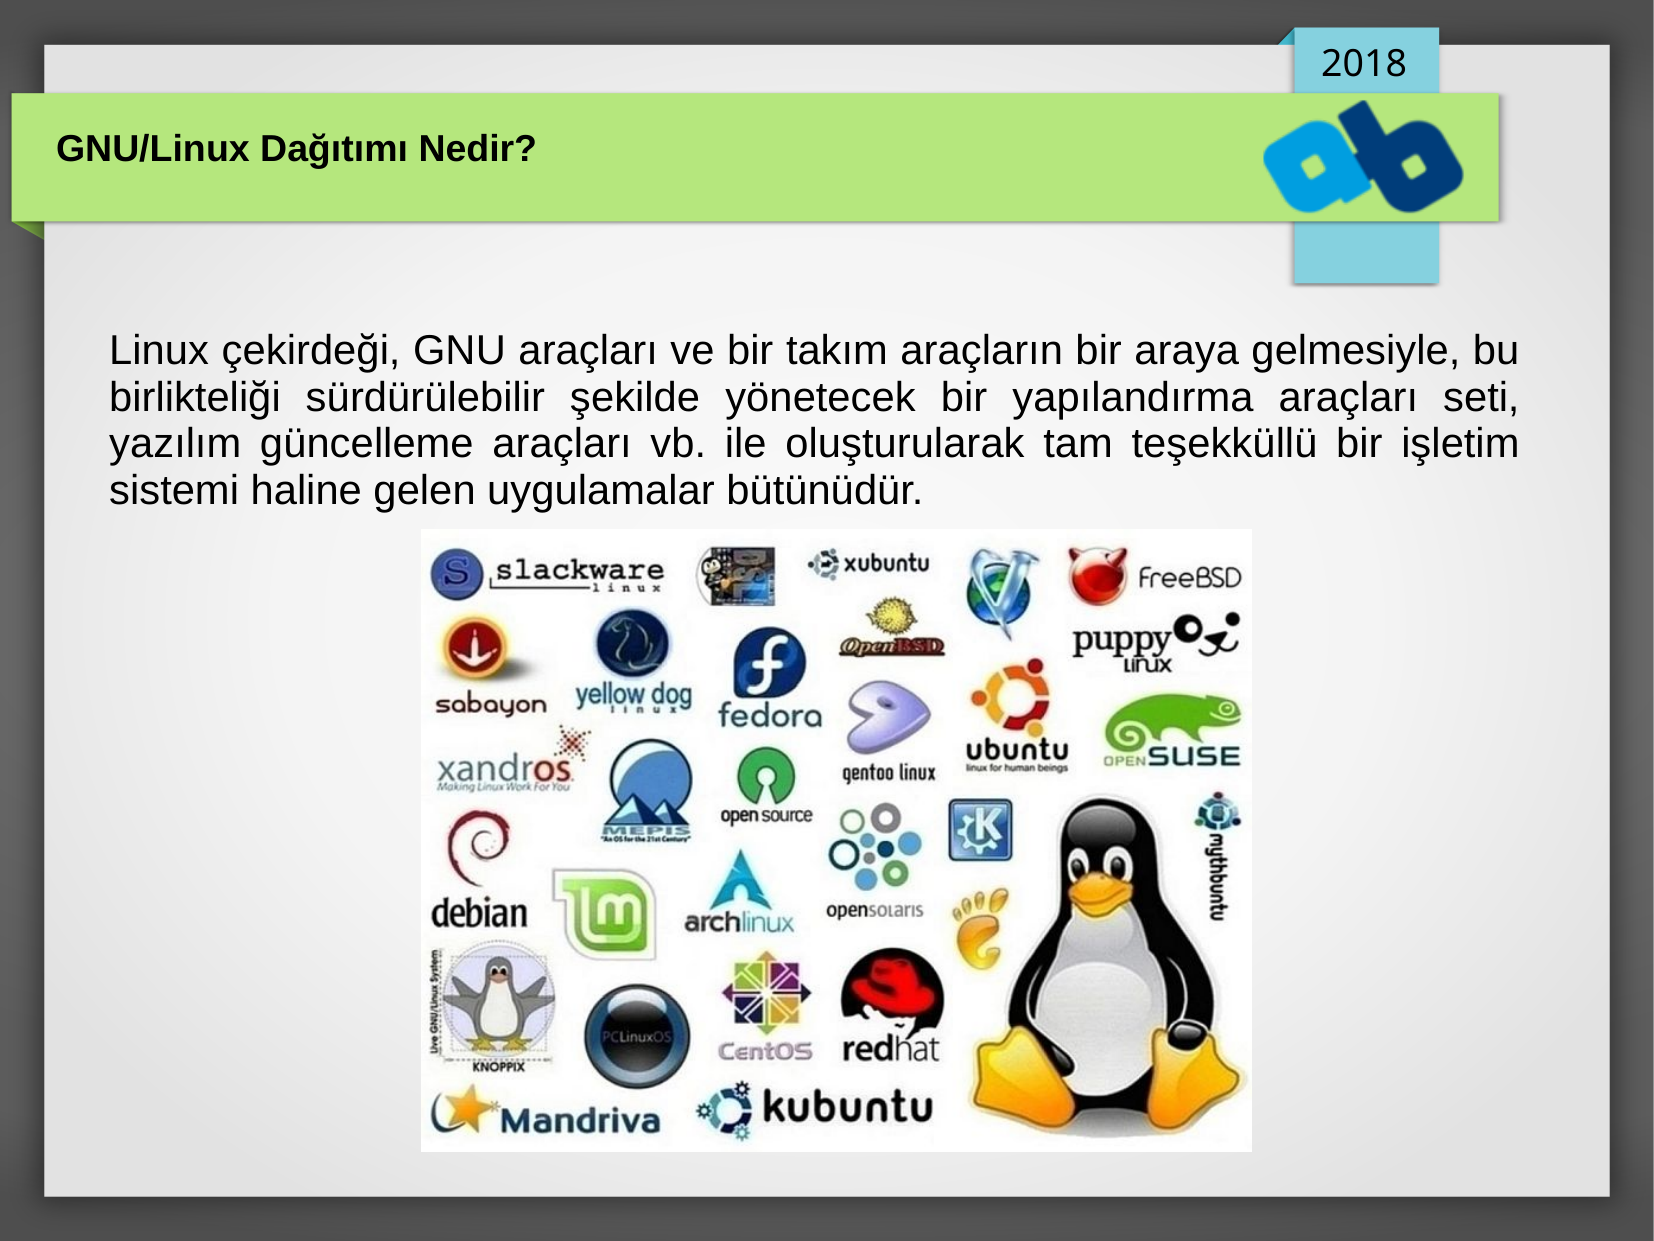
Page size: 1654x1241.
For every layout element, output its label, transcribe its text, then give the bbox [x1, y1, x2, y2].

text_box 2018 [1299, 29, 1430, 98]
picture [0, 0, 1654, 1241]
text_box Linux çekirdeği, GNU araçları ve bir takım araçların bir araya gelmesiyle, bu birlikteliği sürdürülebilir şekilde yönetecek bir yapılandırma araçları seti, yazılım güncelleme araçları vb. ile oluşturularak tam teşekküllü bir işletim sistemi haline gelen uygulamalar bütünüdür. [94, 319, 1536, 567]
text_box GNU/Linux Dağıtımı Nedir? [41, 120, 792, 178]
